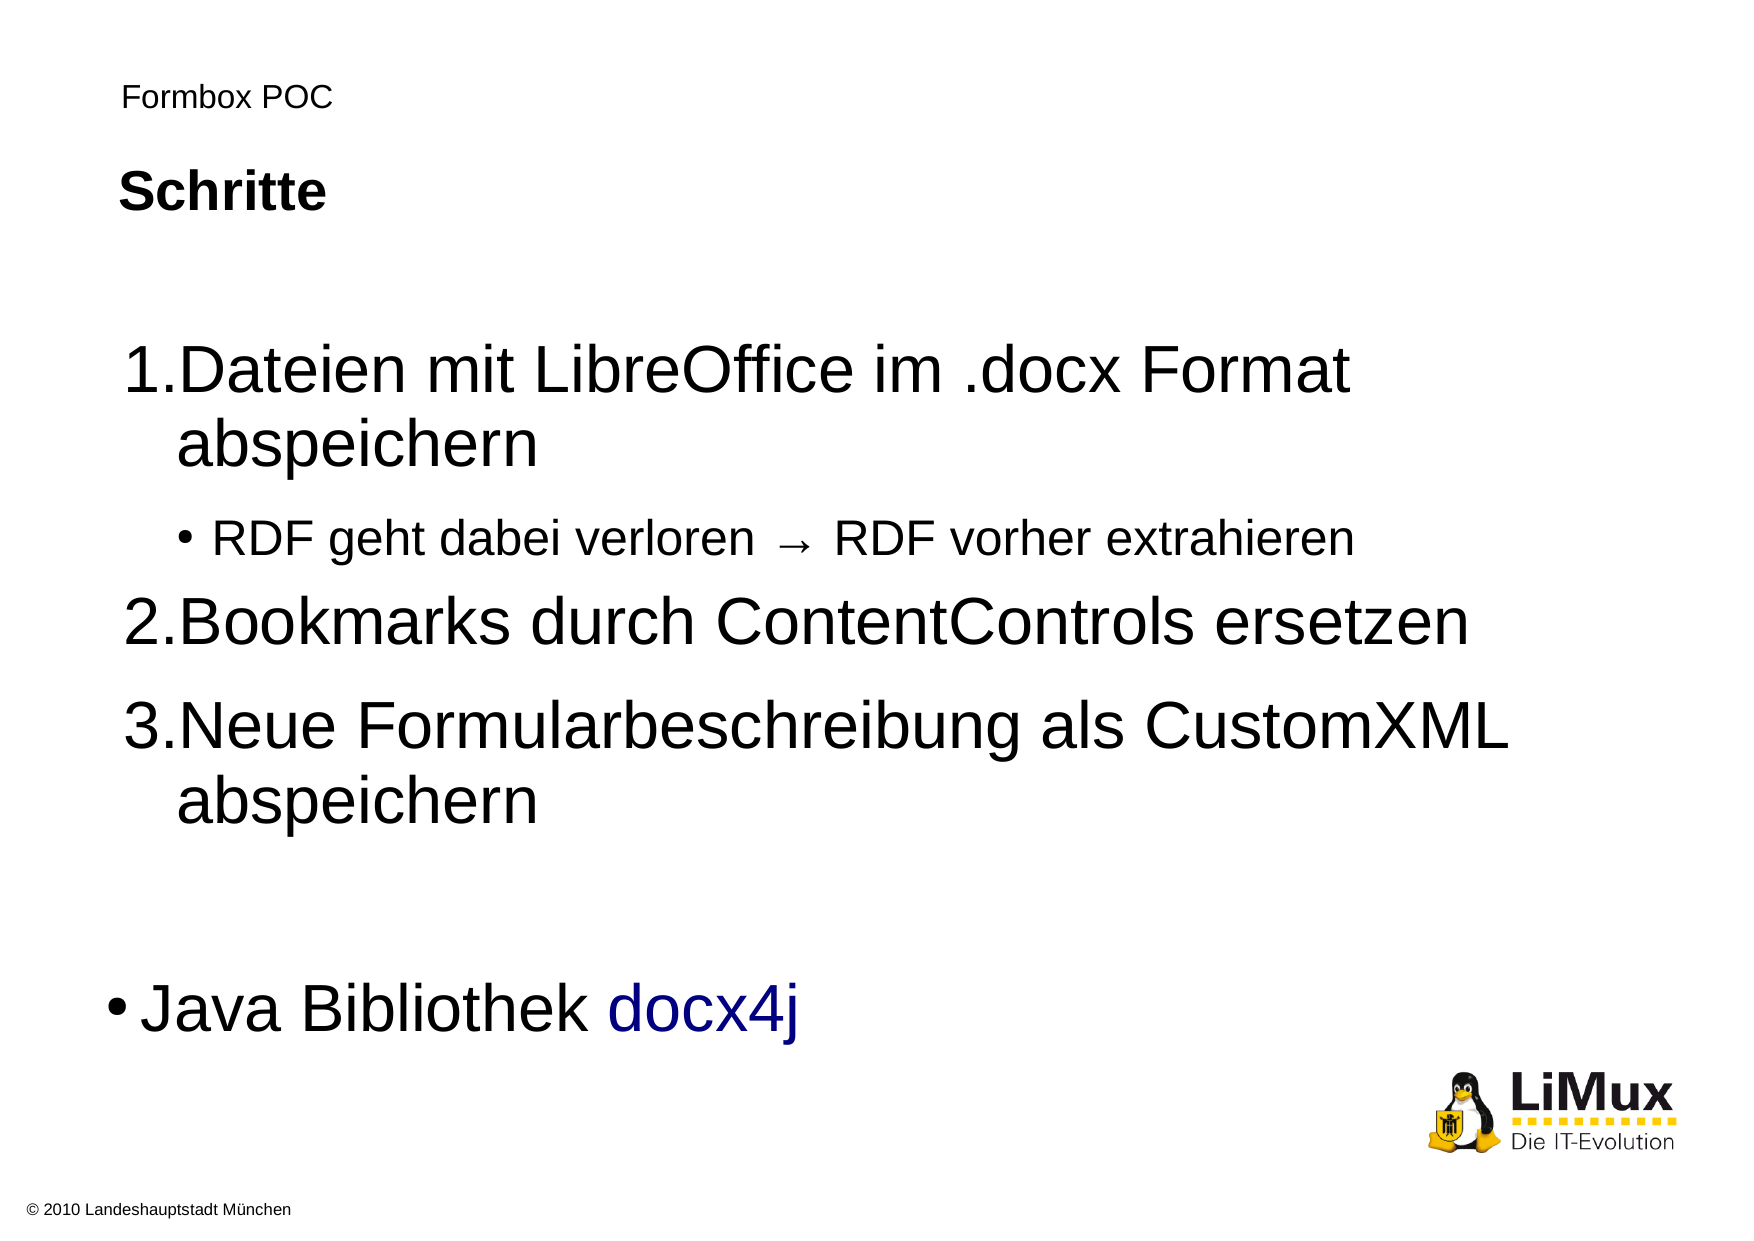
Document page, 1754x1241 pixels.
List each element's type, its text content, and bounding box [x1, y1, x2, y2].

picture [1417, 1059, 1731, 1173]
list Dateien mit LibreOffice im .docx Format abspeichern RDF geht dabei verloren → RDF vorher extrahieren Bookmarks durch ContentControls ersetzen Neue Formularbeschreibung als CustomXML abspeichern Java Bibliothek docx4j [105, 331, 1684, 1150]
title Schritte [118, 159, 1697, 308]
